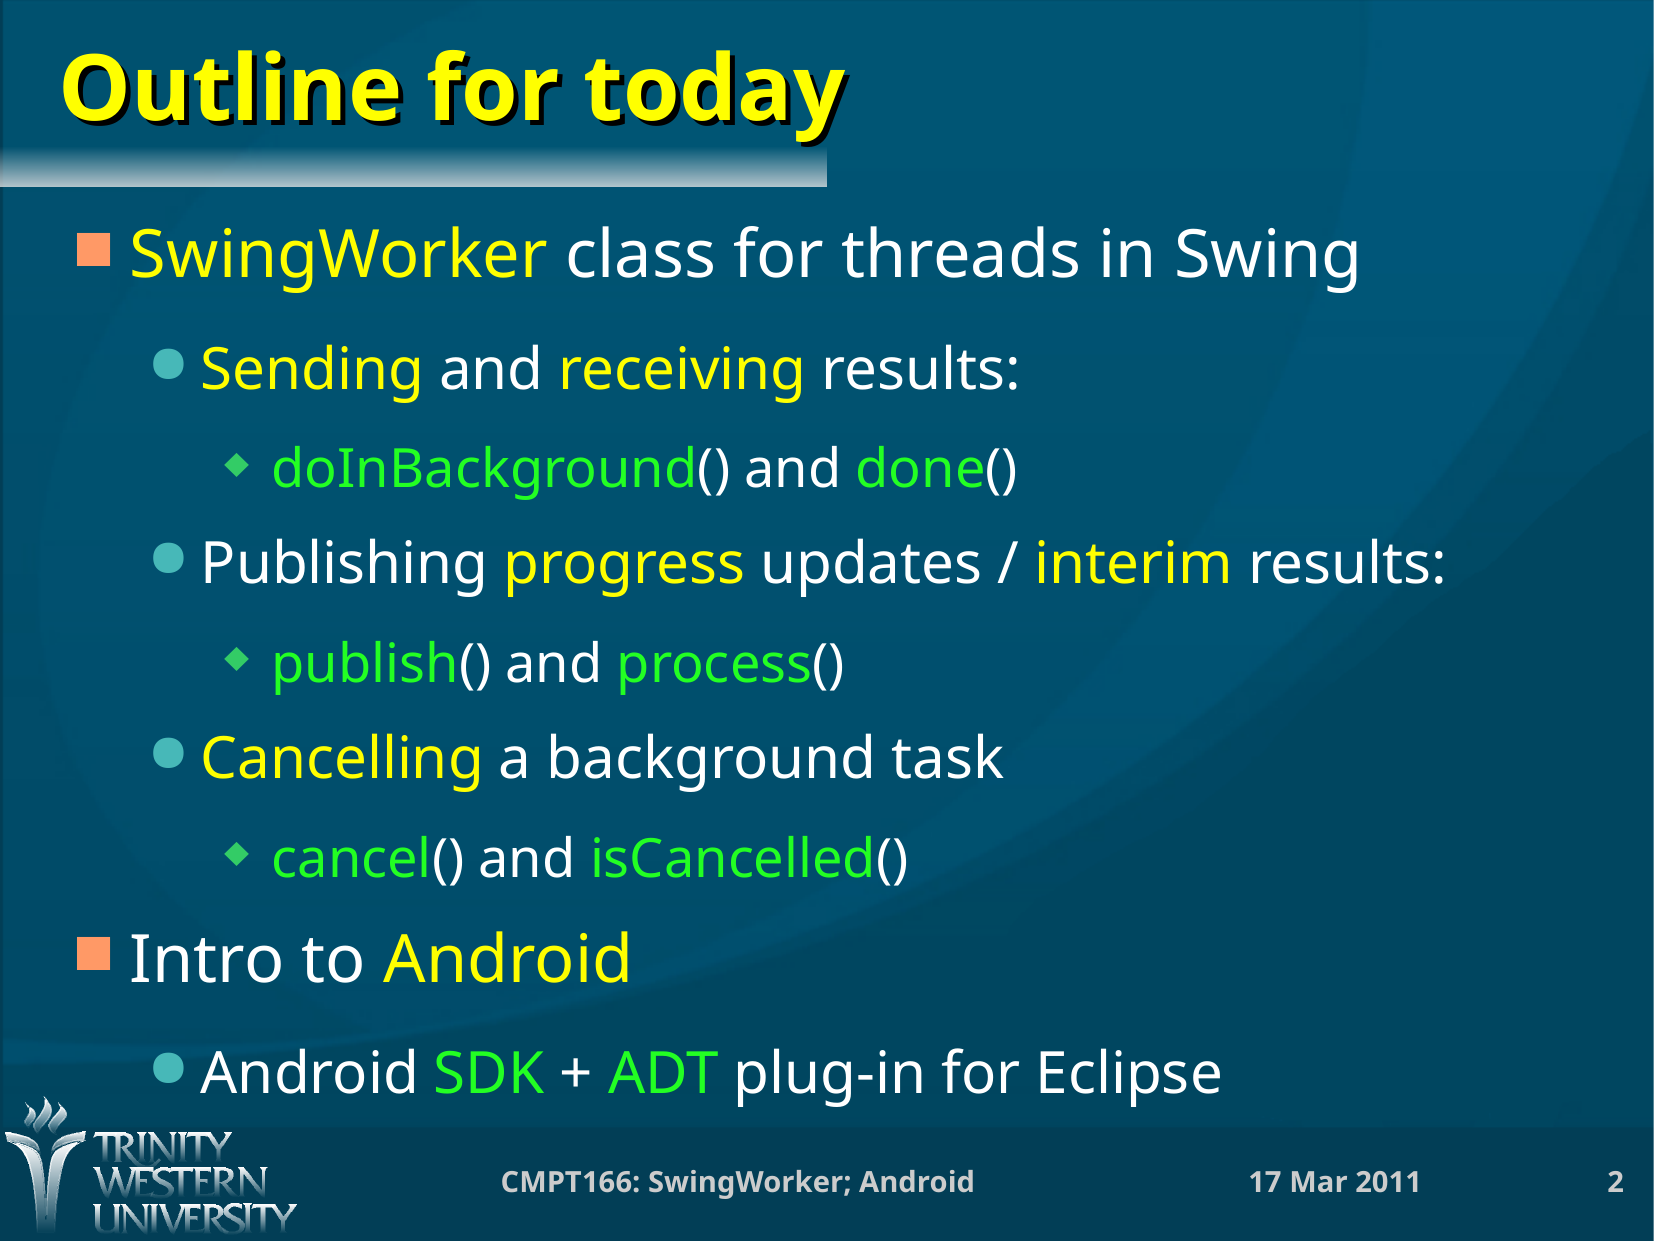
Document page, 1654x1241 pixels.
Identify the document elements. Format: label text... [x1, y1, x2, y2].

list SwingWorker class for threads in Swing Sending and receiving results: doInBackground() and done() Publishing progress updates / interim results: publish() and process() Cancelling a background task cancel() and isCancelled() Intro to Android Android SDK + ADT plug-in for Eclipse [59, 206, 1625, 1026]
picture [38, 1227, 54, 1232]
title Outline for today [59, 19, 1595, 148]
text_box Source: d.android.com [0, 154, 827, 158]
